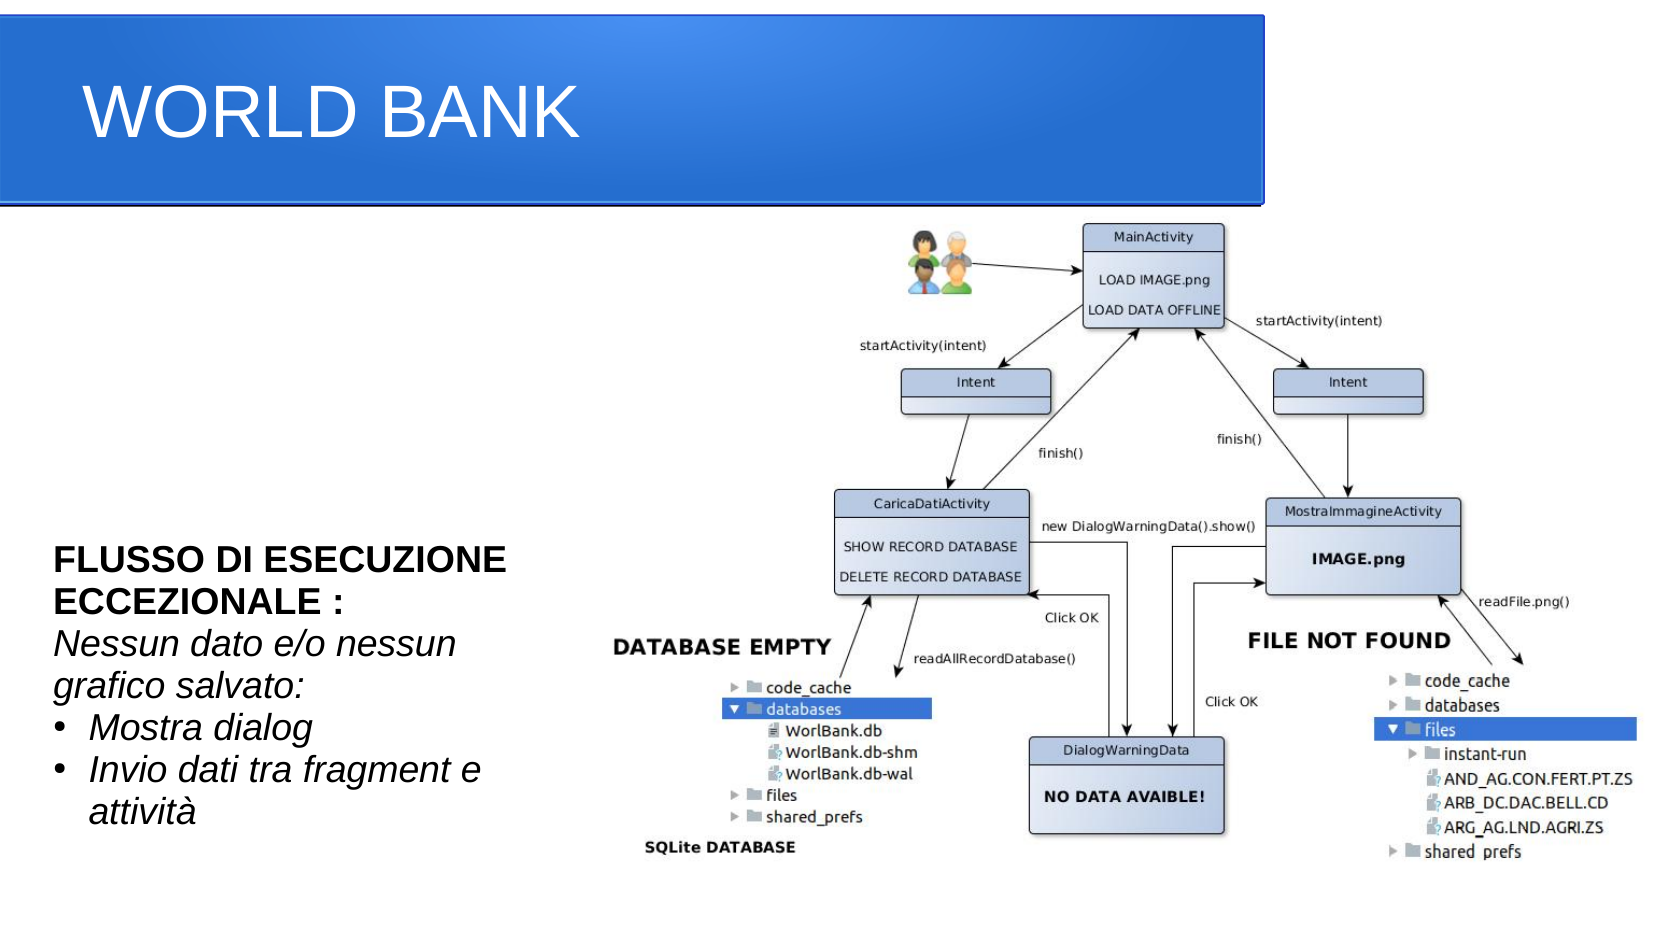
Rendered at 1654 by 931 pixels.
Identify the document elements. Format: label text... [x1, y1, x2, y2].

title WORLD BANK [82, 35, 1235, 189]
text_box FLUSSO DI ESECUZIONE ECCEZIONALE : Nessun dato e/o nessun grafico salvato: Mostra dialog Invio dati tra fragment e attività [38, 531, 591, 925]
picture [593, 207, 1654, 886]
